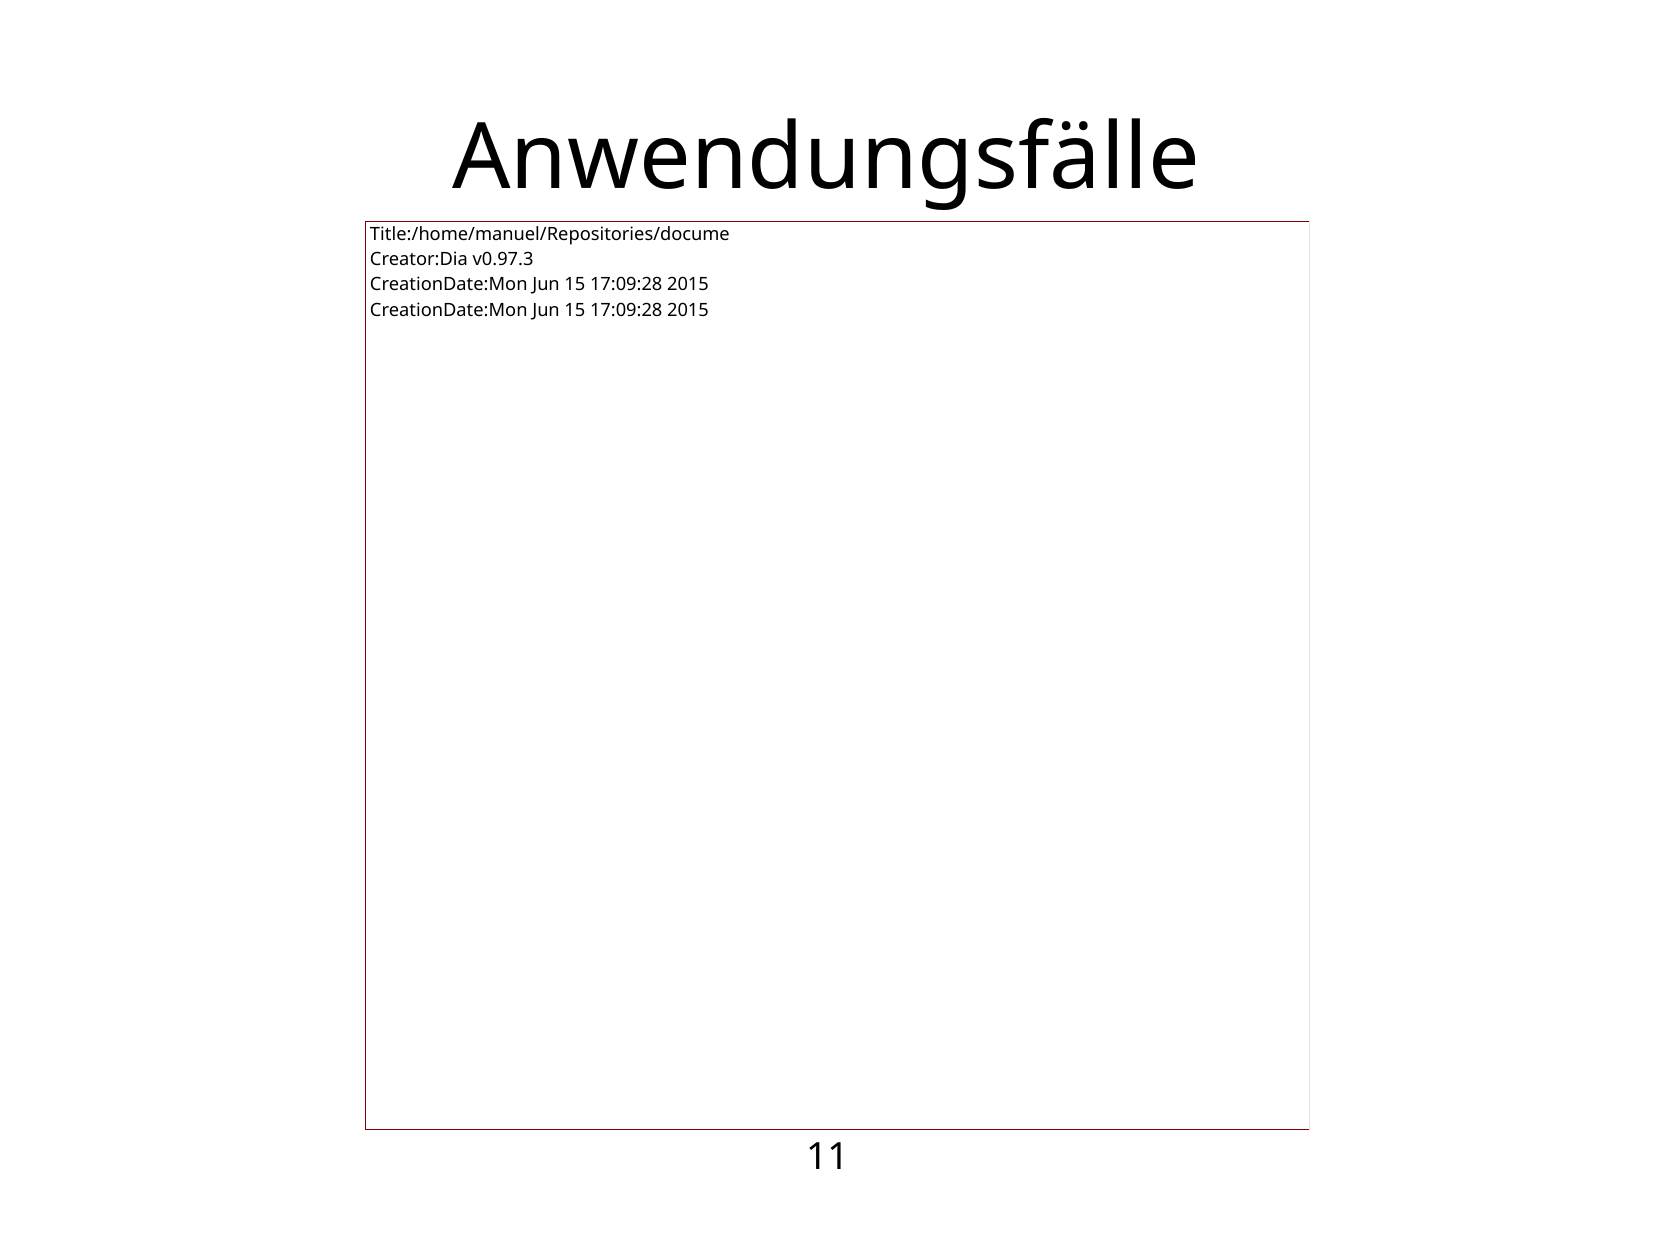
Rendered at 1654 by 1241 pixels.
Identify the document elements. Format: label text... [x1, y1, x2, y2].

picture [364, 219, 1310, 1130]
title Anwendungsfälle [82, 49, 1571, 257]
